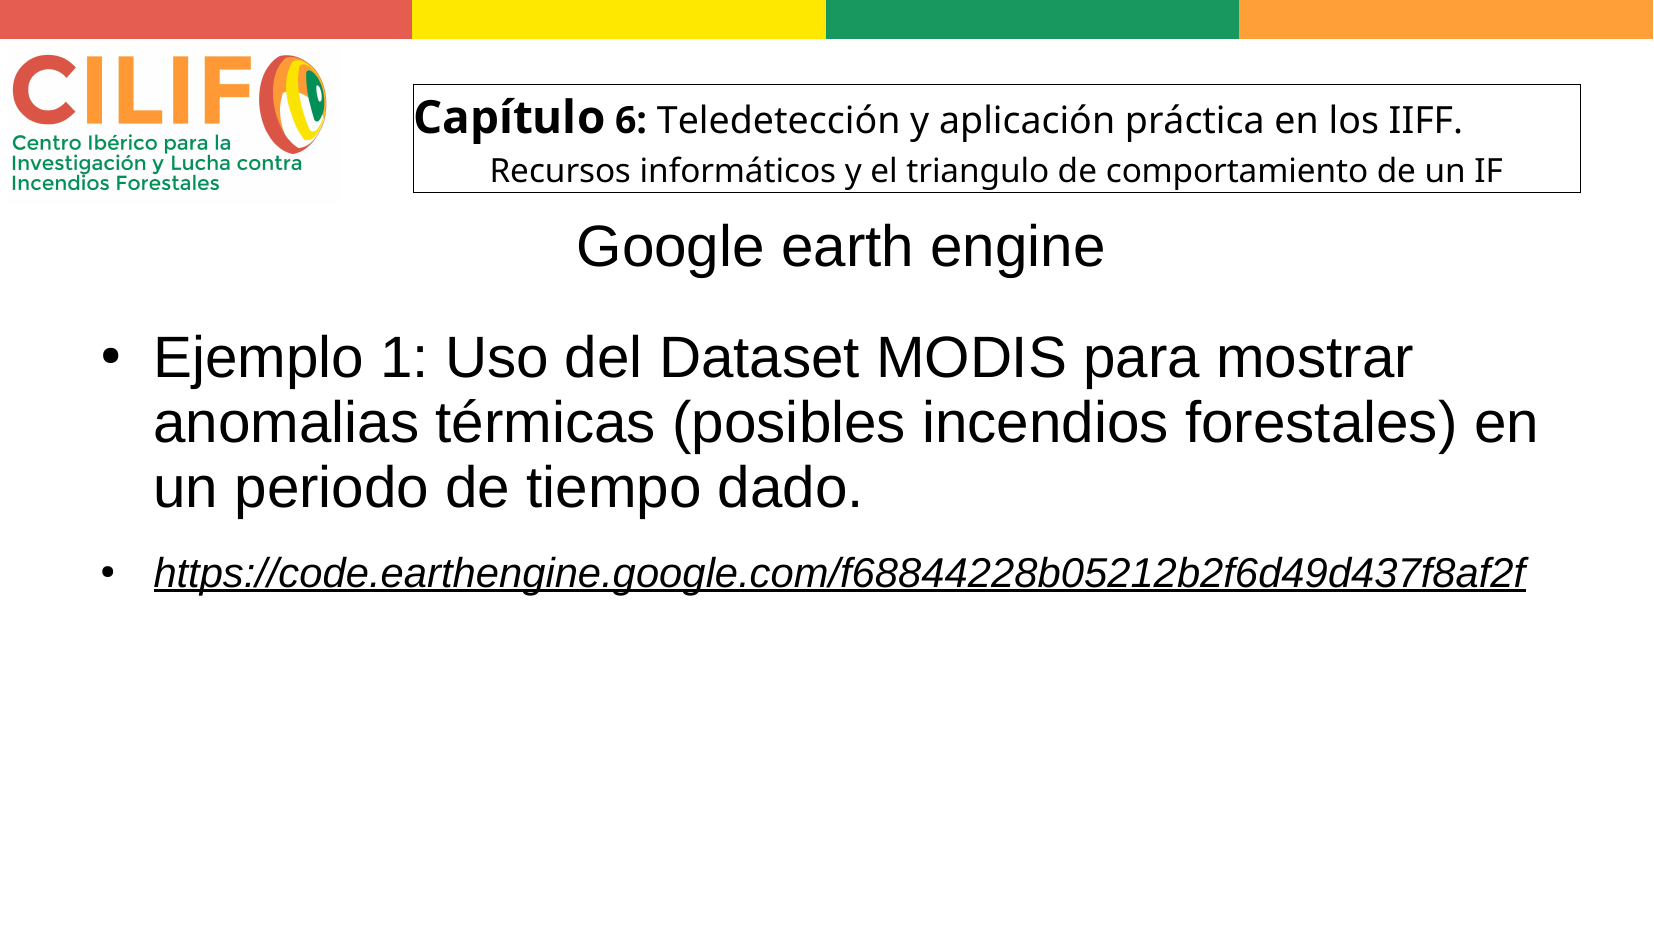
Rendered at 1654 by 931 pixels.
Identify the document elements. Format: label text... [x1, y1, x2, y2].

list Ejemplo 1: Uso del Dataset MODIS para mostrar anomalias térmicas (posibles incendios forestales) en un periodo de tiempo dado. https://code.earthengine.google.com/f68844228b05212b2f6d49d437f8af2f [82, 324, 1595, 857]
picture [8, 45, 342, 205]
title Google earth engine [206, 167, 1477, 324]
